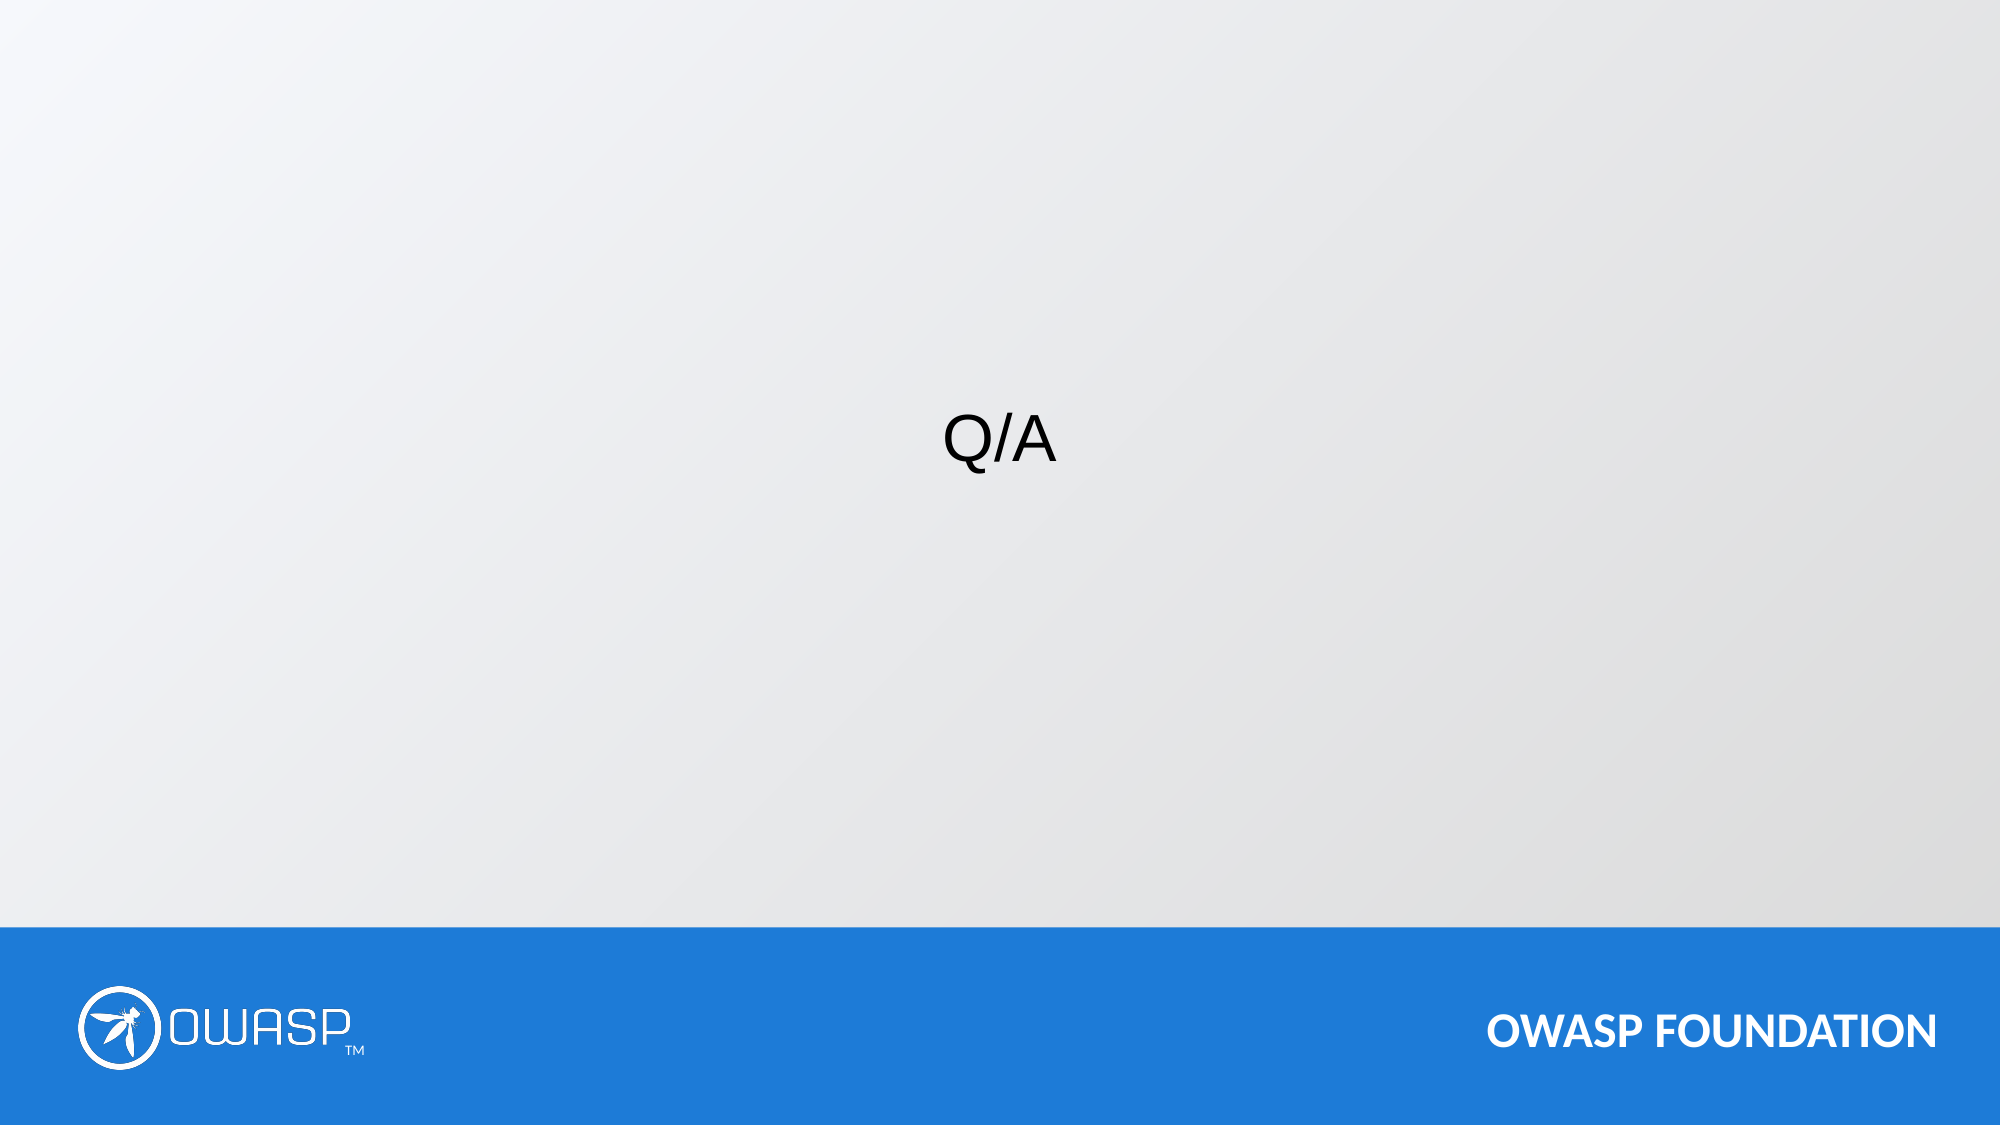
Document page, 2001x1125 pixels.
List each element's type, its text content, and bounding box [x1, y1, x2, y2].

text_box Q/A [161, 129, 1839, 747]
picture [78, 986, 350, 1070]
